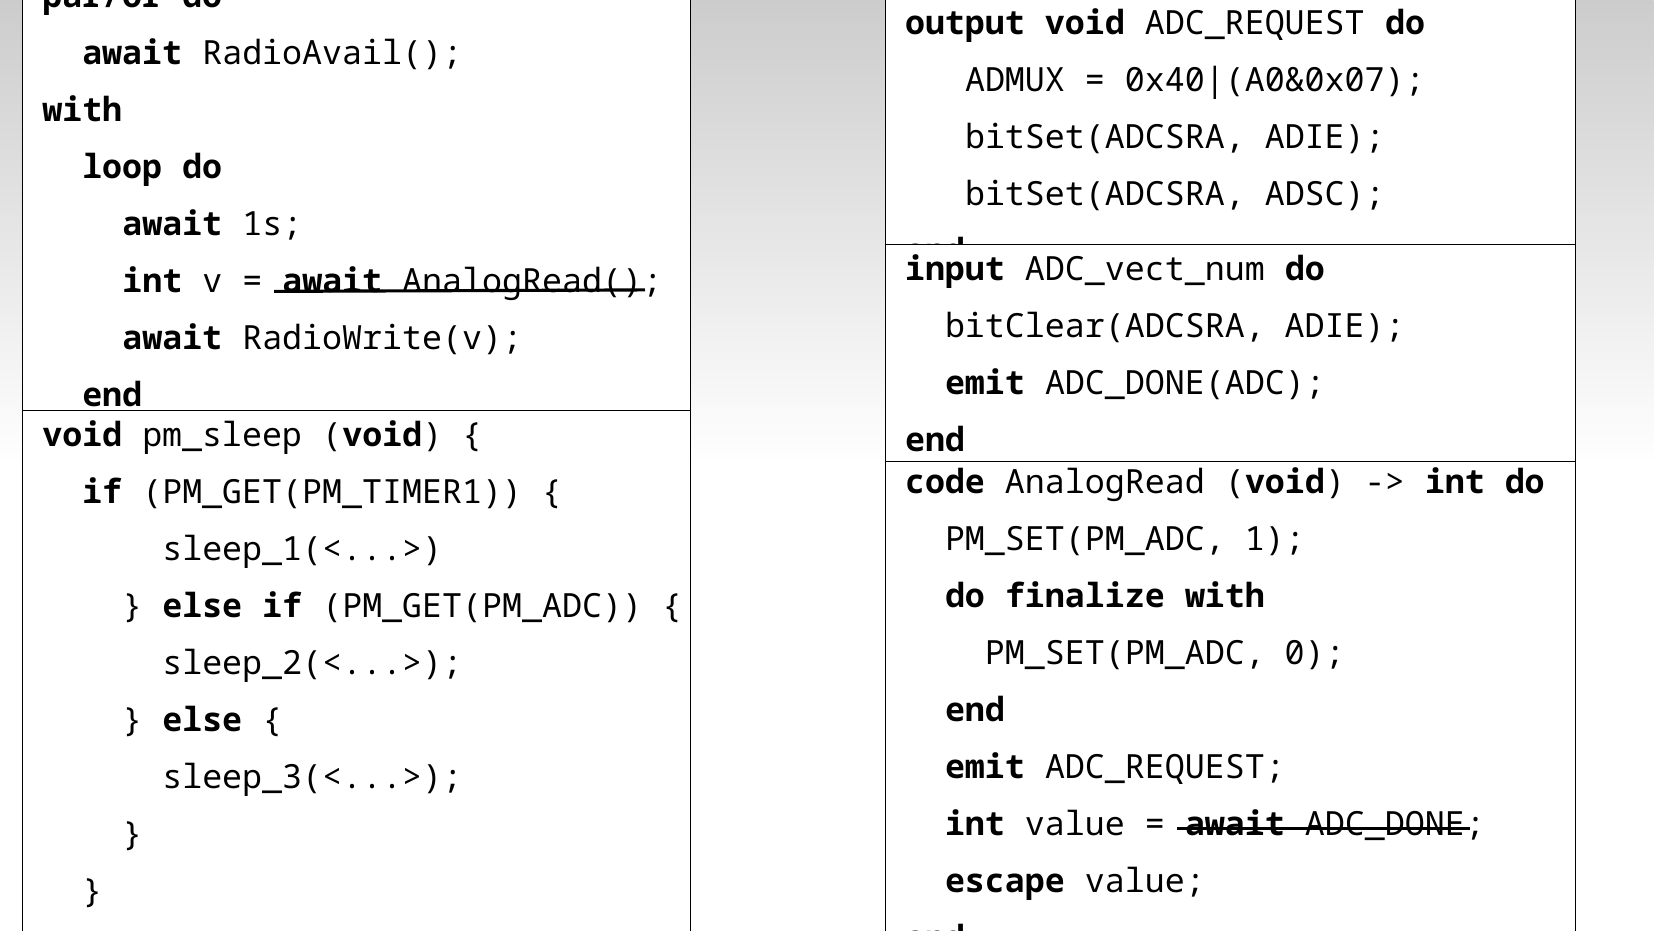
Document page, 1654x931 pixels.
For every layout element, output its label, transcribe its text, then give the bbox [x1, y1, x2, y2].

text_box input ADC_vect_num do bitClear(ADCSRA, ADIE); emit ADC_DONE(ADC); end [885, 258, 1576, 448]
text_box output void ADC_REQUEST do ADMUX = 0x40|(A0&0x07); bitSet(ADCSRA, ADIE); bitSet(ADCSRA, ADSC); end [885, 15, 1576, 244]
text_box code AnalogRead (void) -> int do PM_SET(PM_ADC, 1); do finalize with PM_SET(PM_ADC, 0); end emit ADC_REQUEST; int value = await ADC_DONE; escape value; end [885, 486, 1576, 931]
text_box void pm_sleep (void) { if (PM_GET(PM_TIMER1)) { sleep_1(<...>) } else if (PM_GET(PM_ADC)) { sleep_2(<...>); } else { sleep_3(<...>); } } } [22, 444, 691, 931]
text_box par/or do await RadioAvail(); with loop do await 1s; int v = await AnalogRead(); await RadioWrite(v); end end [22, 2, 691, 410]
